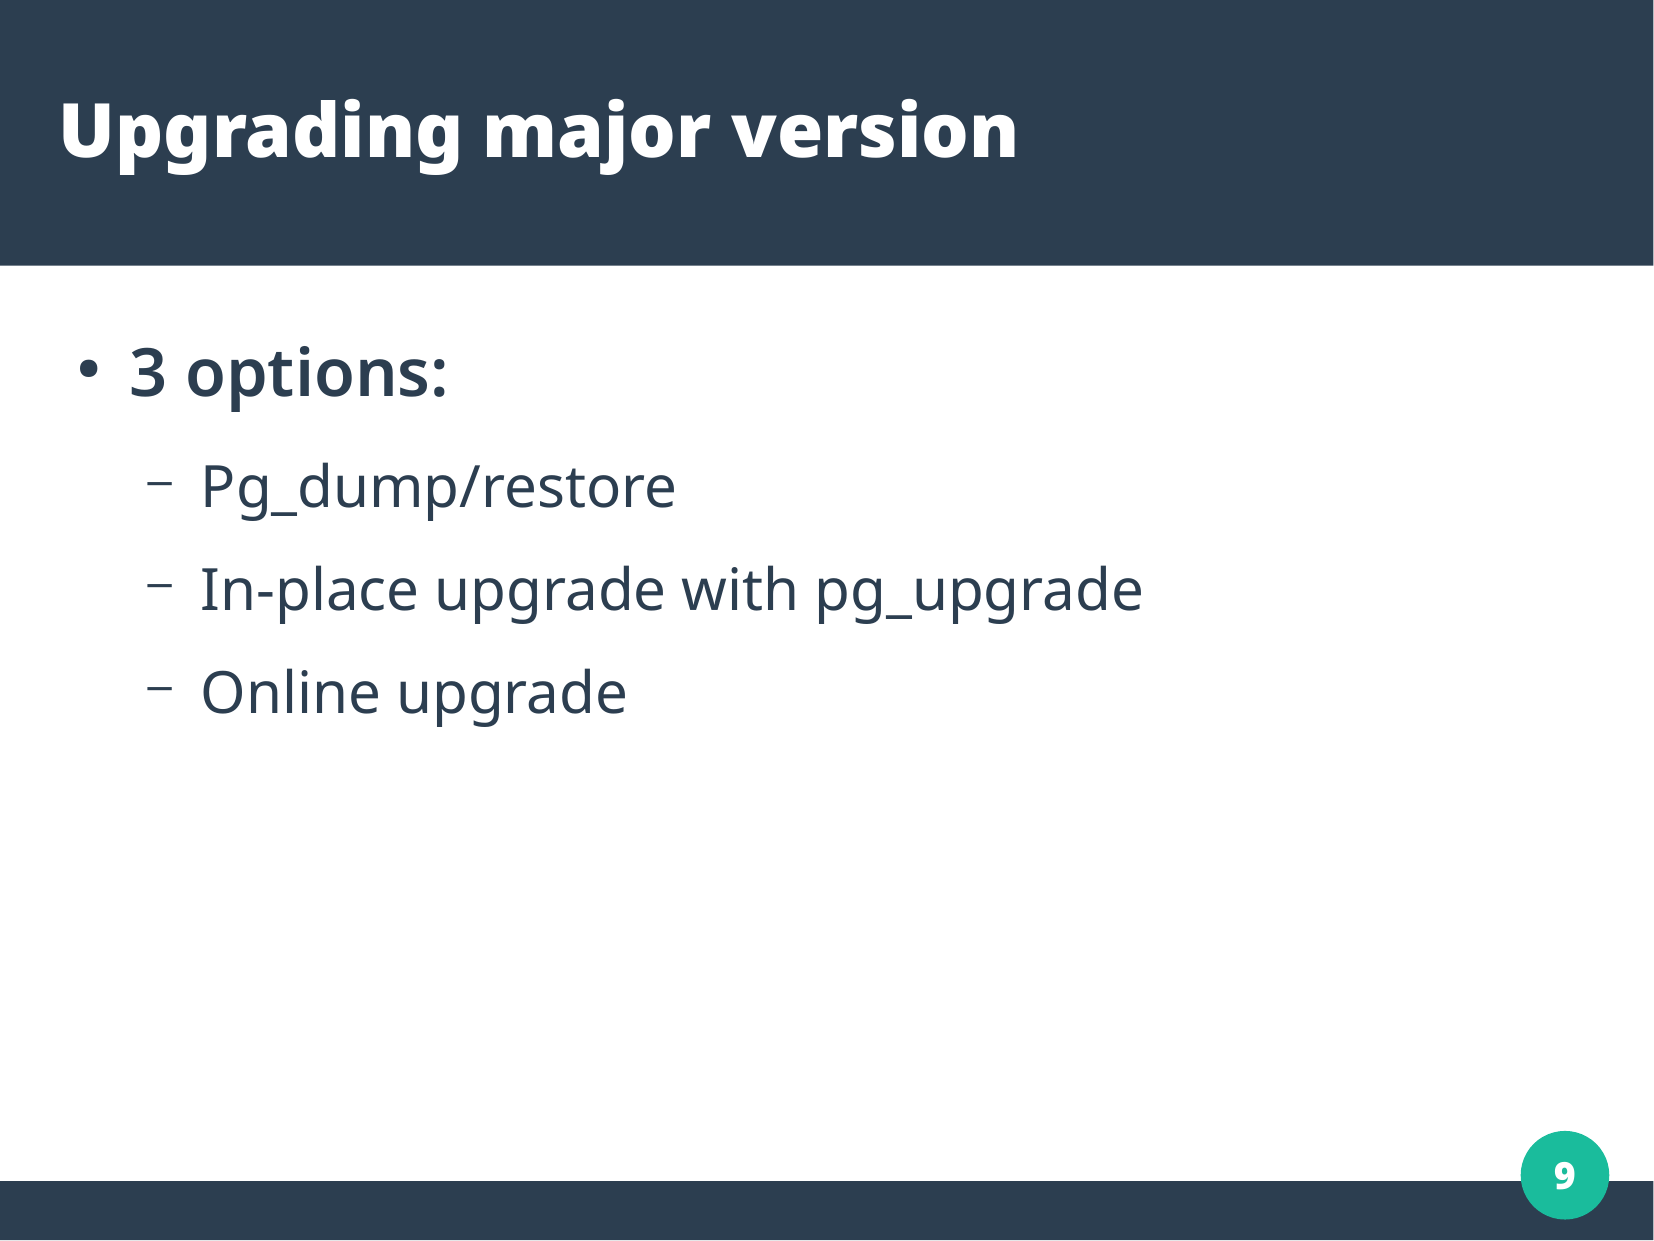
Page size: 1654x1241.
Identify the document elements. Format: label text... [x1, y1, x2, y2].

list 3 options: Pg_dump/restore In-place upgrade with pg_upgrade Online upgrade [59, 324, 1595, 1152]
title Upgrading major version [59, 49, 1595, 207]
